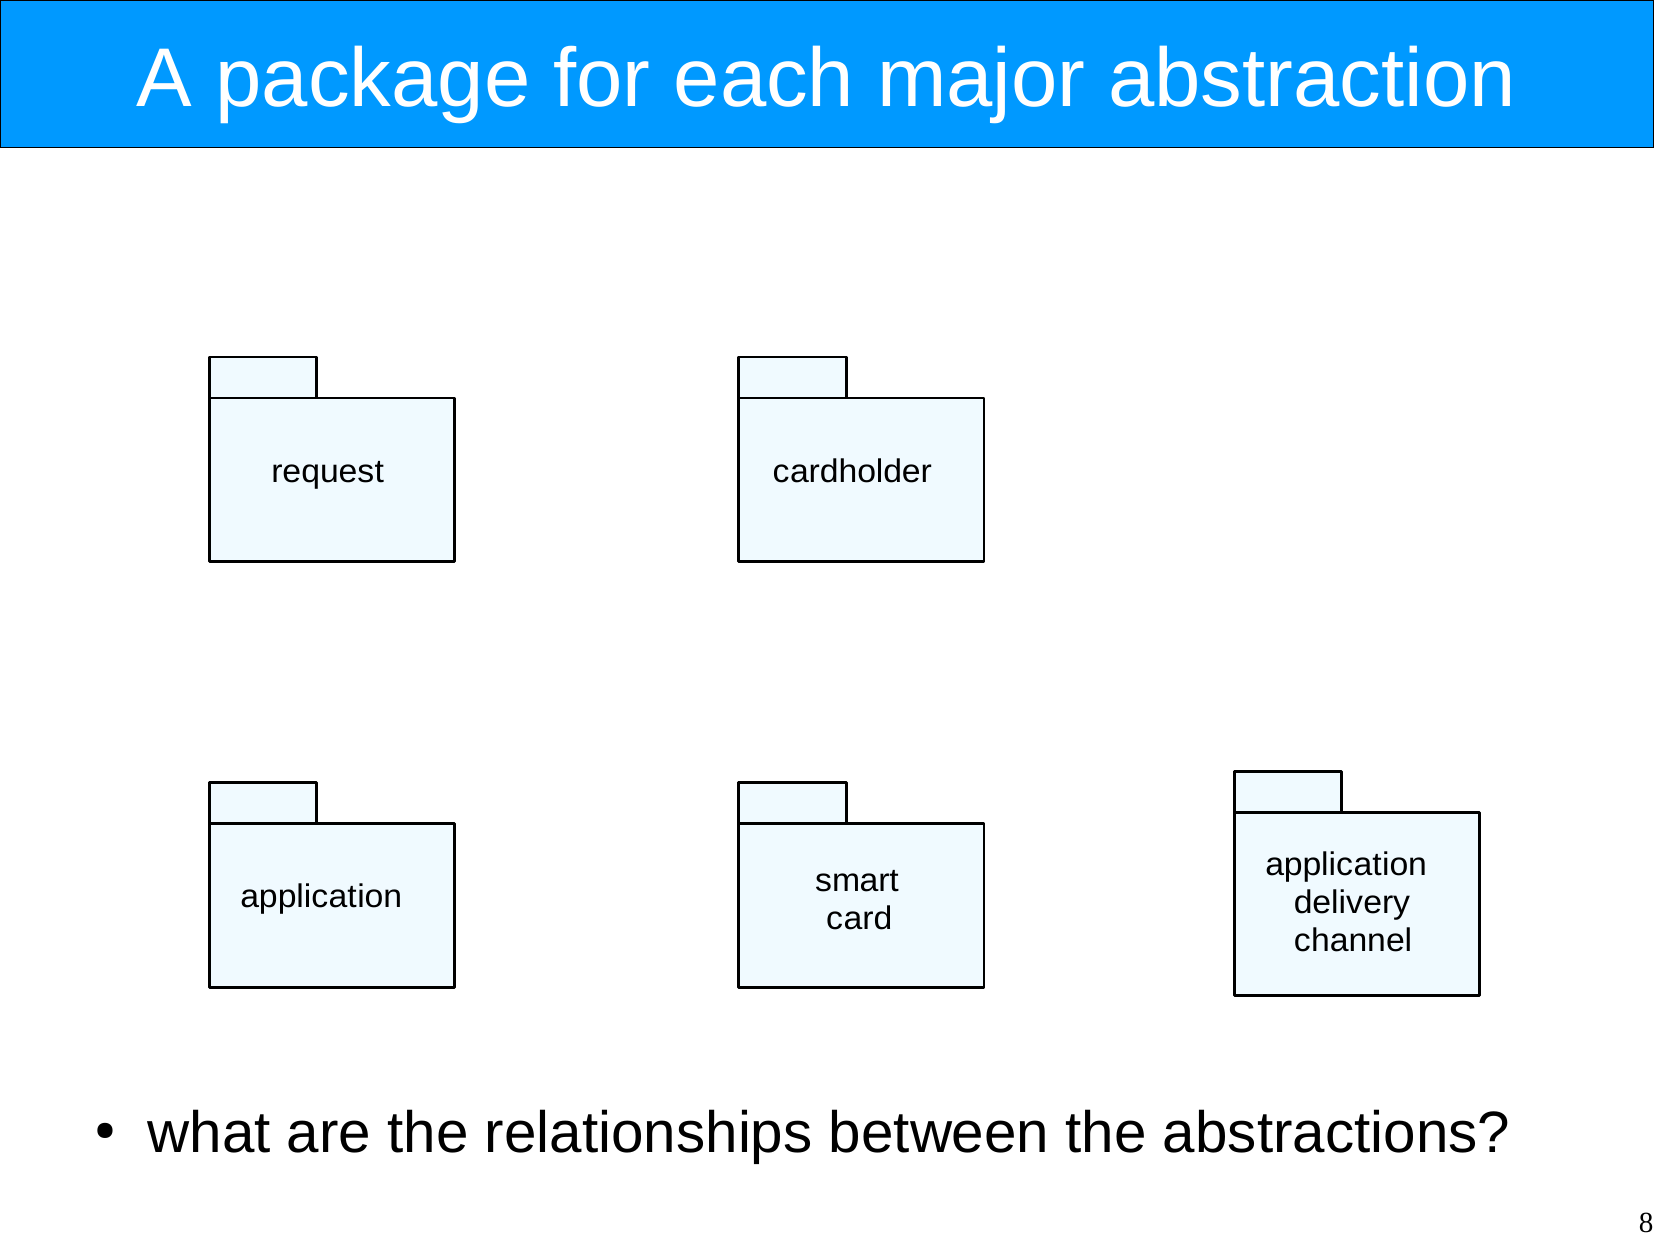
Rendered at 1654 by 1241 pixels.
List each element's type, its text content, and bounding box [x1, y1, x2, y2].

title A package for each major abstraction [82, 13, 1571, 142]
list what are the relationships between the abstractions? [76, 177, 1565, 1196]
